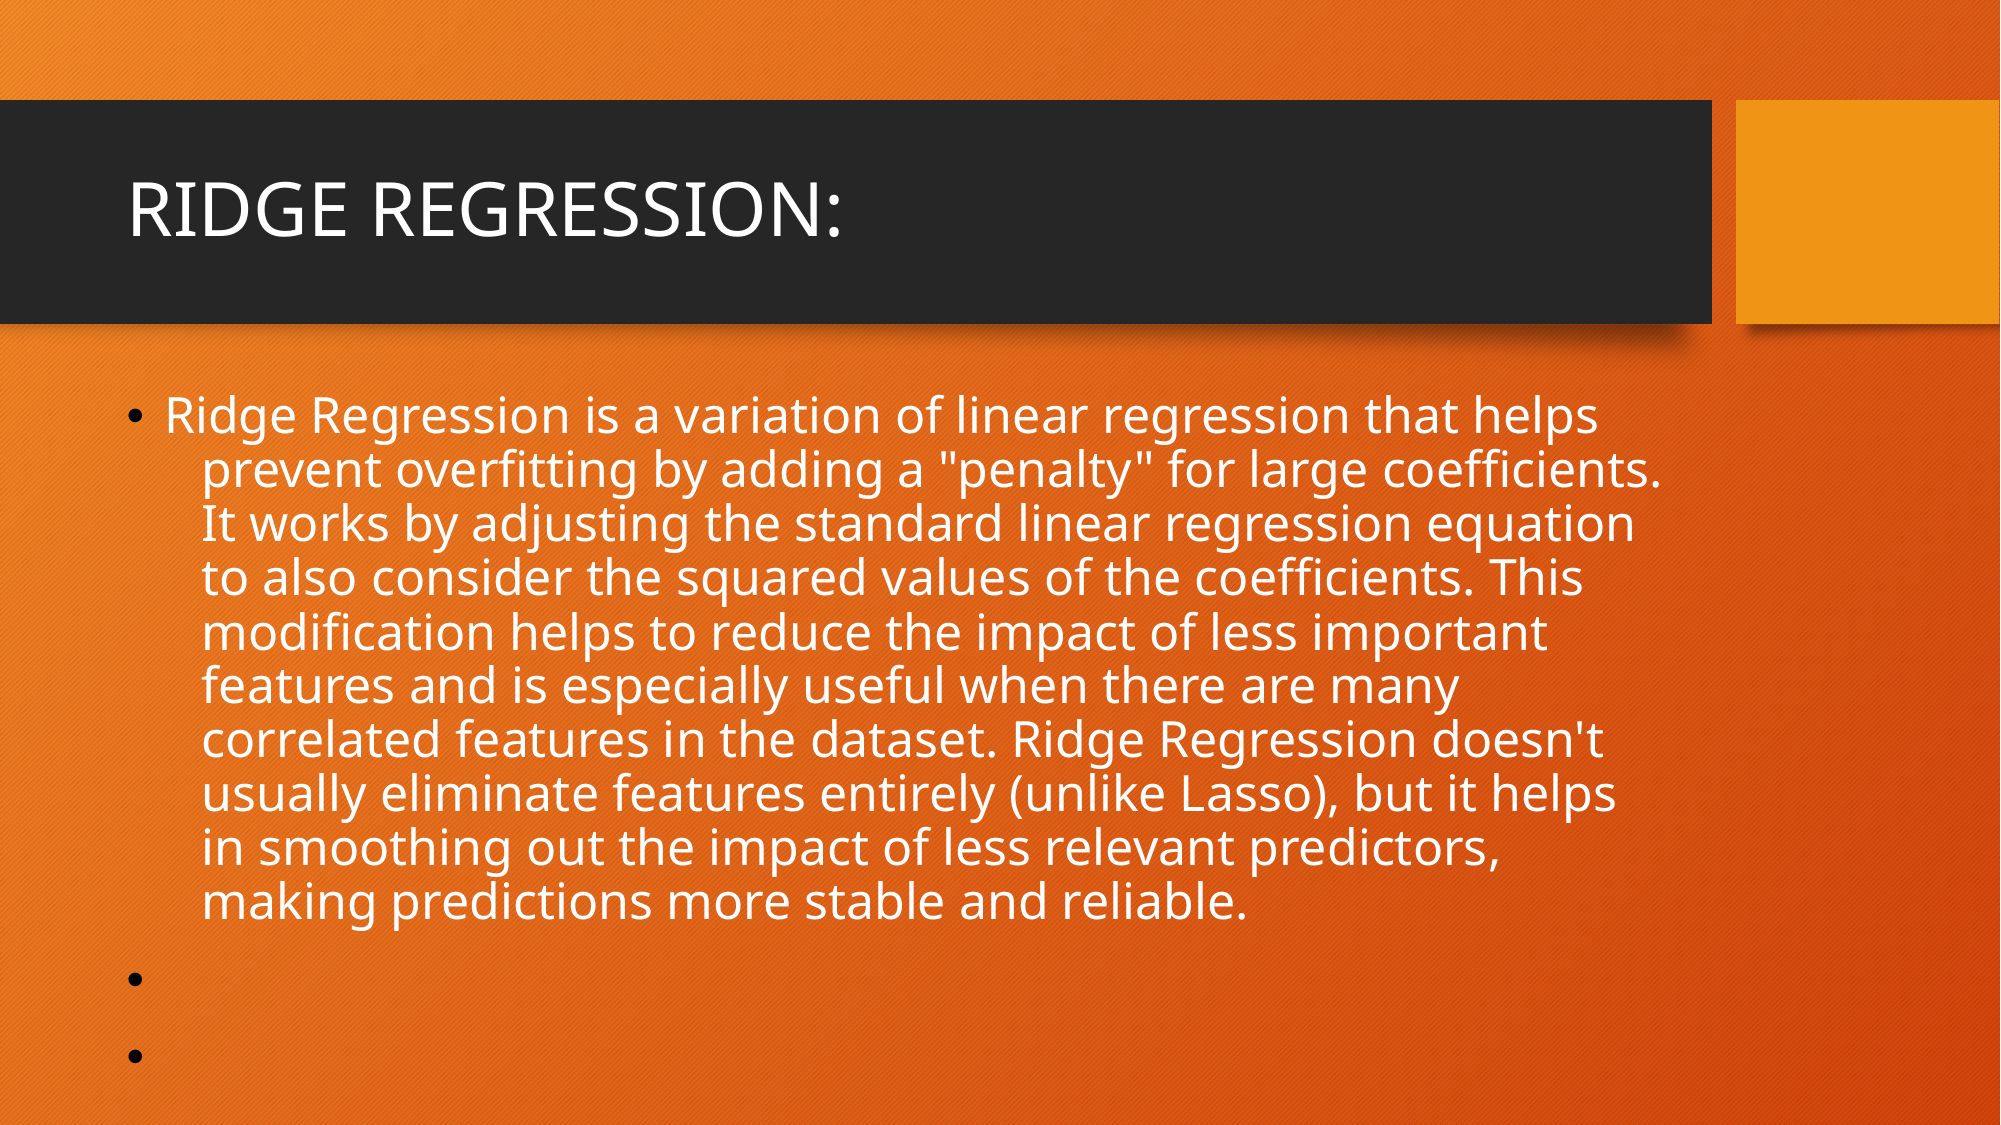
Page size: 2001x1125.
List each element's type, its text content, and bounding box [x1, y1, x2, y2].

title RIDGE REGRESSION: [111, 123, 1689, 301]
list Ridge Regression is a variation of linear regression that helps prevent overfitting by adding a "penalty" for large coefficients. It works by adjusting the standard linear regression equation to also consider the squared values of the coefficients. This modification helps to reduce the impact of less important features and is especially useful when there are many correlated features in the dataset. Ridge Regression doesn't usually eliminate features entirely (unlike Lasso), but it helps in smoothing out the impact of less relevant predictors, making predictions more stable and reliable. [111, 383, 1689, 974]
